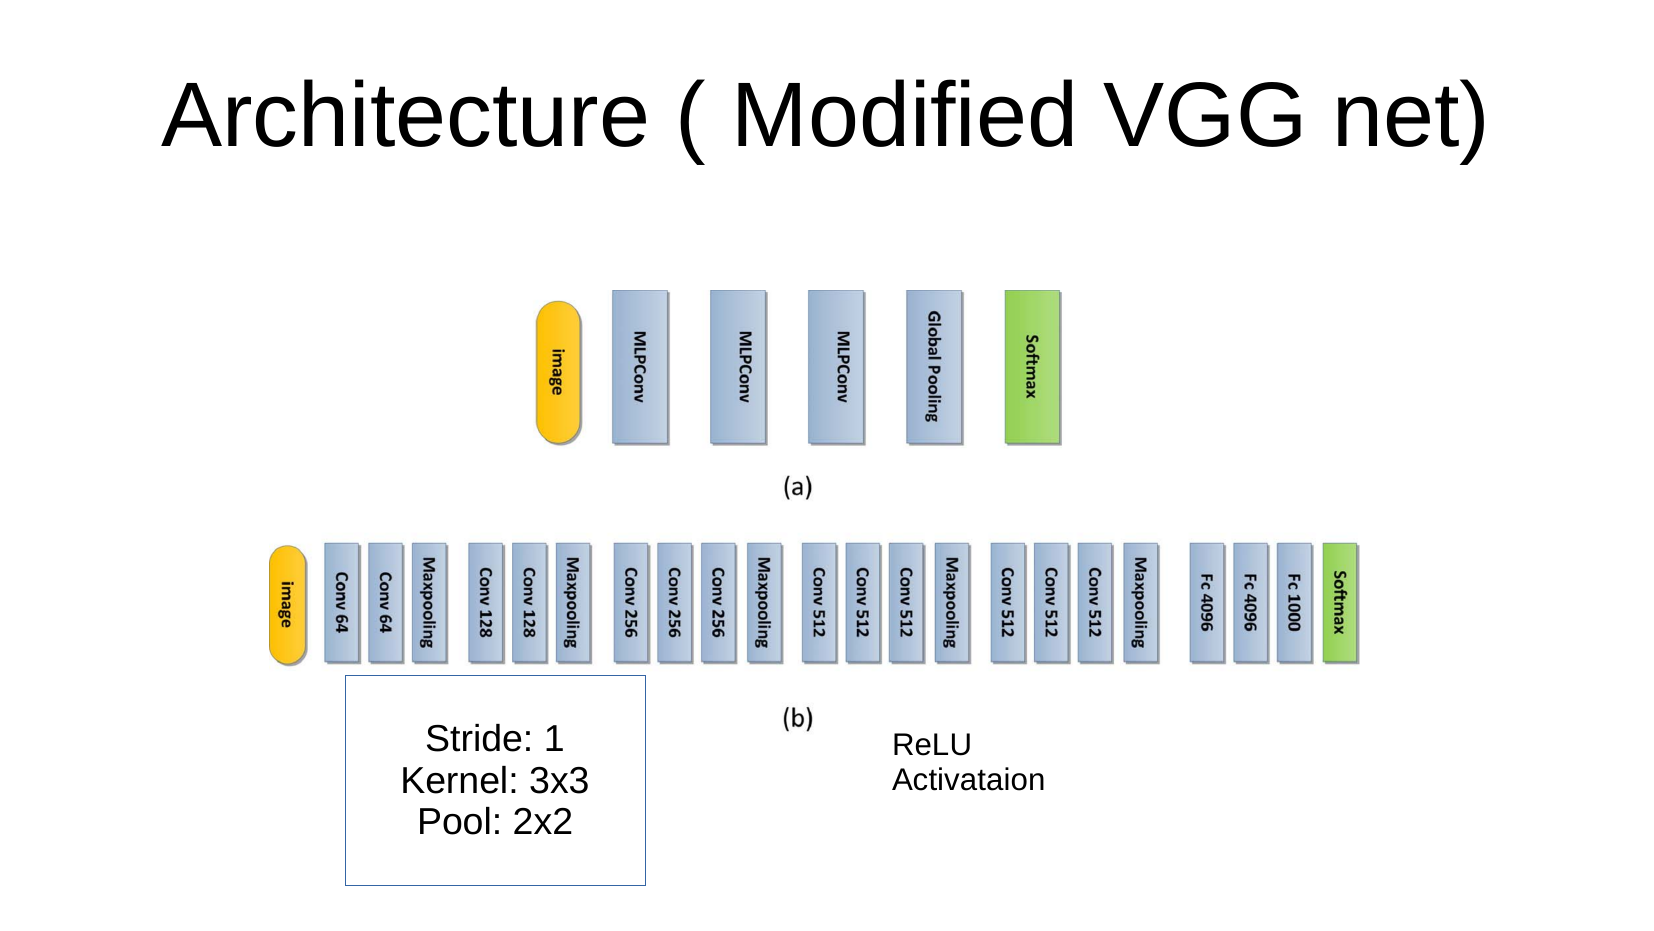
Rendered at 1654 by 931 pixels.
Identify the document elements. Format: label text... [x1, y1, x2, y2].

text_box Stride: 1 Kernel: 3x3 Pool: 2x2 [345, 675, 646, 886]
text_box ReLU Activataion [877, 720, 1081, 860]
picture [198, 217, 1455, 758]
title Architecture ( Modified VGG net) [82, 37, 1571, 193]
